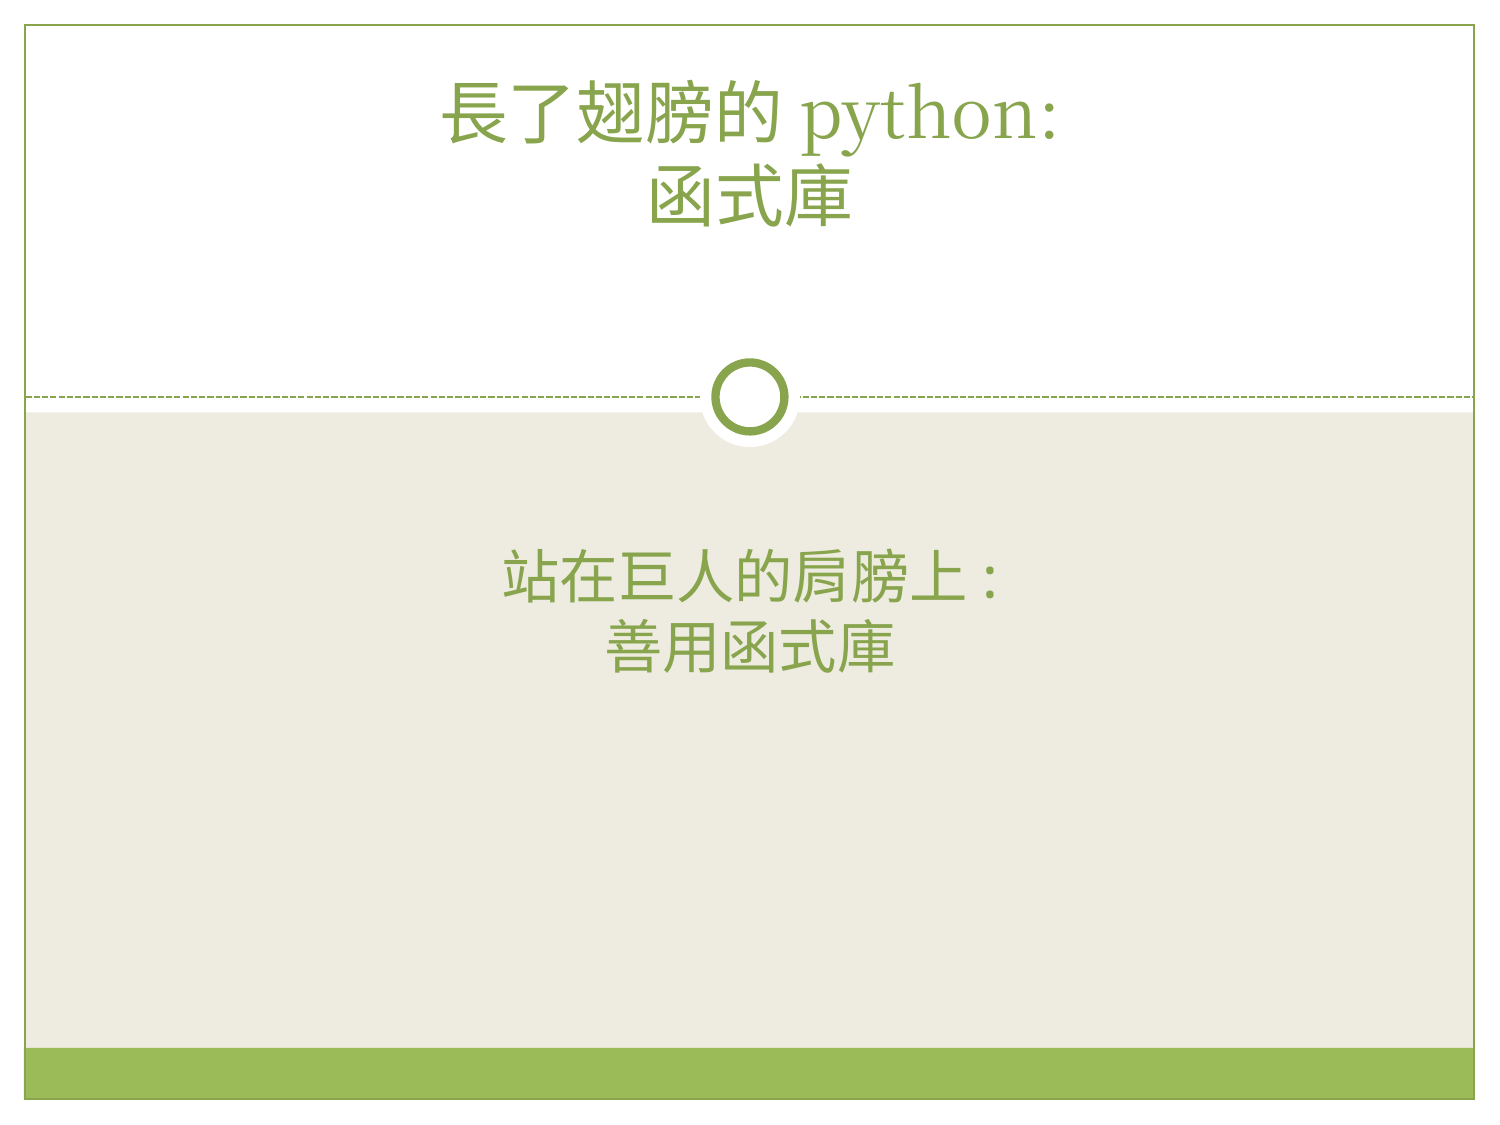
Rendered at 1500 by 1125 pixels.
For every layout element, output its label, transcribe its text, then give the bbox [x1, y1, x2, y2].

title 長了翅膀的python: 函式庫 [112, 62, 1388, 350]
subtitle 站在巨人的肩膀上: 善用函式庫 [225, 462, 1275, 1020]
